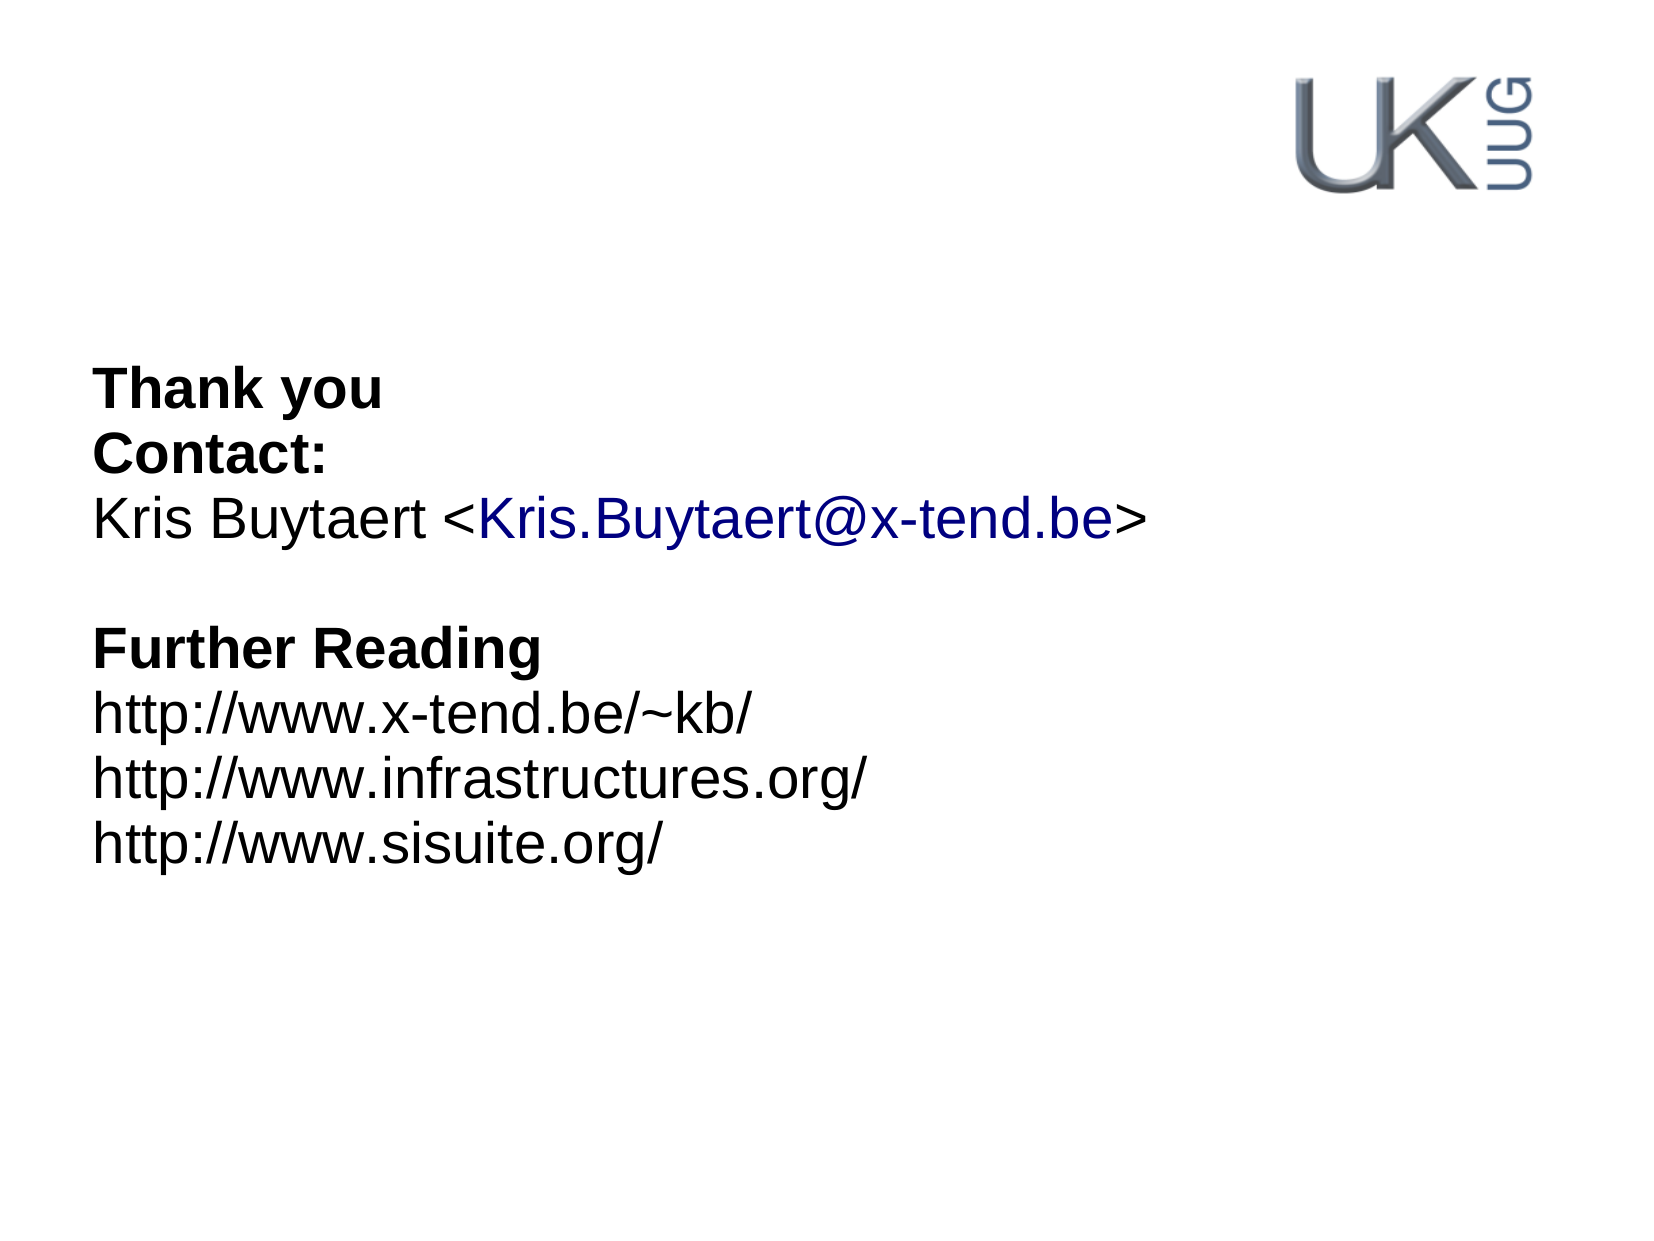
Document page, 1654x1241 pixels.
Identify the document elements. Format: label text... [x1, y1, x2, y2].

picture [1289, 74, 1538, 196]
text_box Thank you Contact: Kris Buytaert <Kris.Buytaert@x-tend.be> Further Reading http://www.x-tend.be/~kb/ http://www.infrastructures.org/ http://www.sisuite.org/ [92, 355, 1490, 1241]
